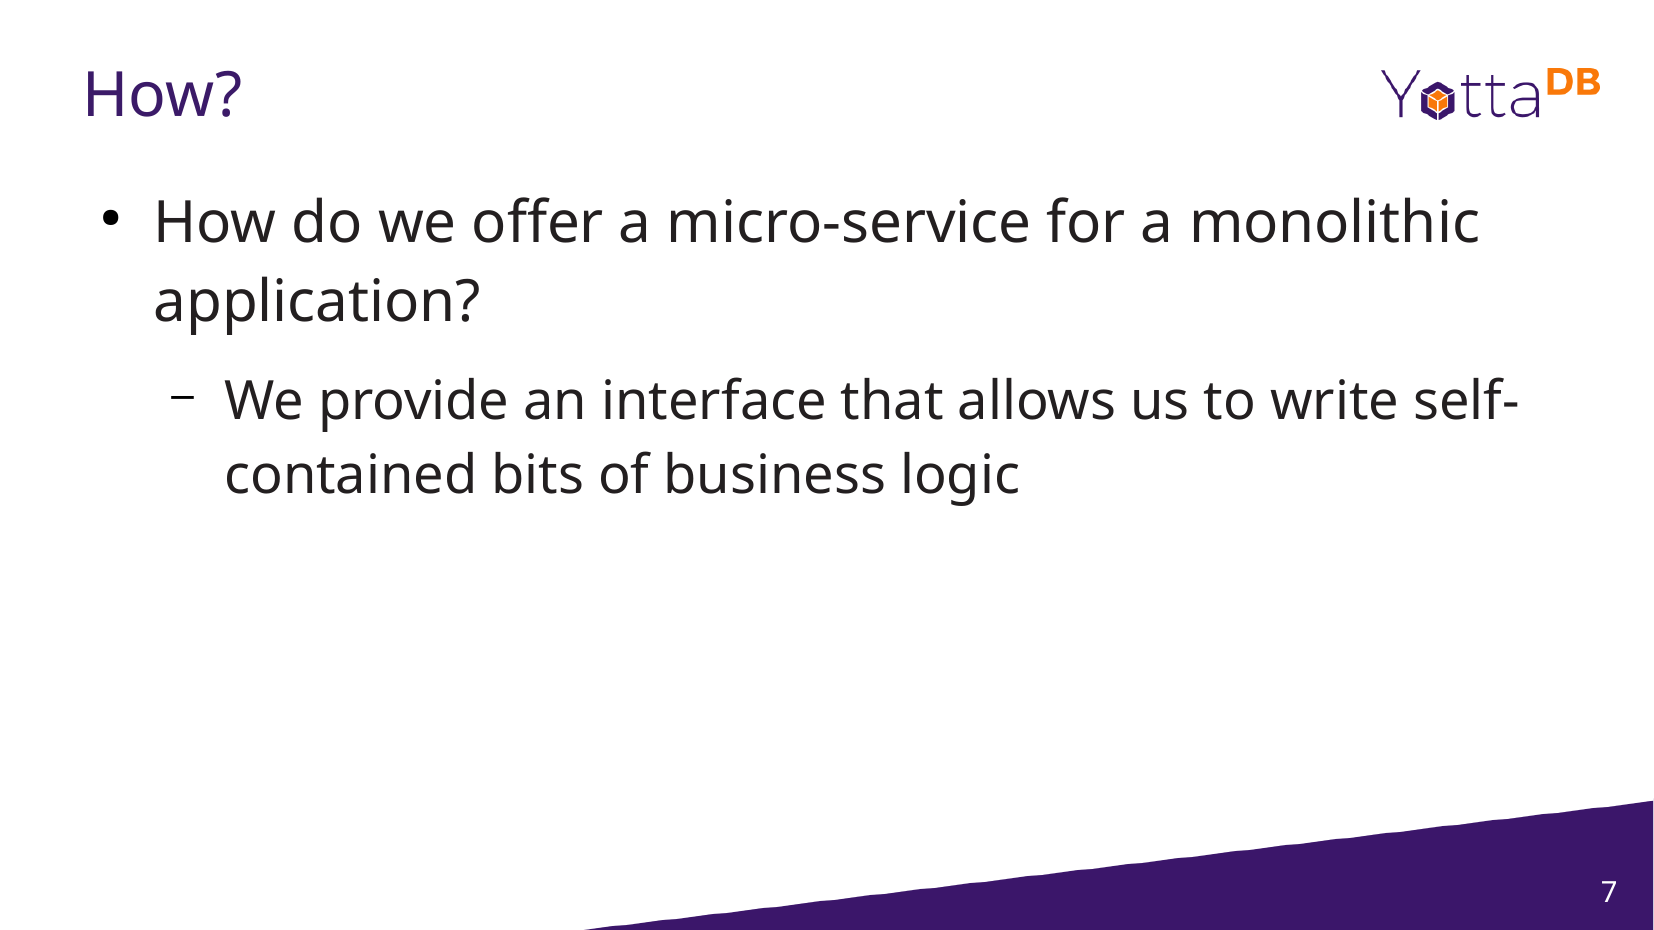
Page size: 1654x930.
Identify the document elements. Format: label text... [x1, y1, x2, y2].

list How do we offer a micro-service for a monolithic application? We provide an interface that allows us to write self-contained bits of business logic [82, 179, 1571, 795]
title How? [82, 18, 976, 166]
picture [0, 0, 1654, 930]
